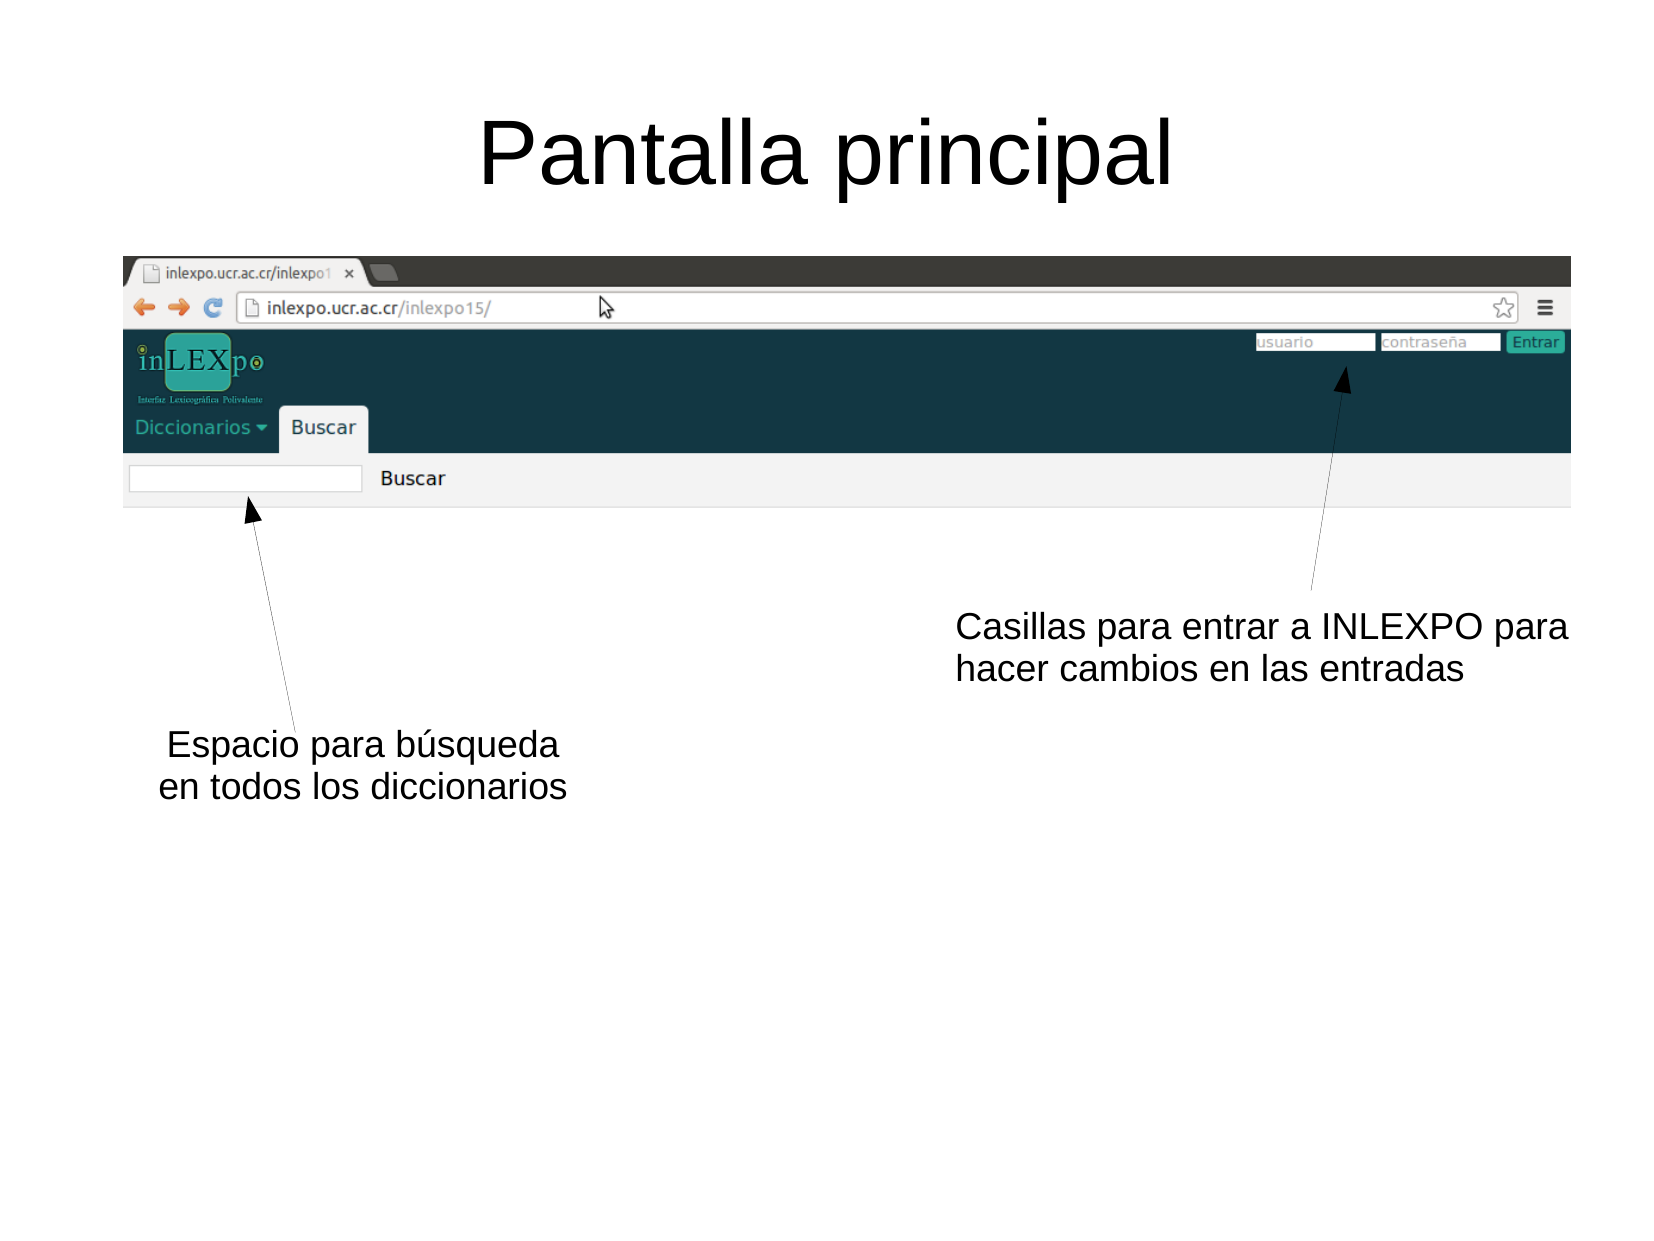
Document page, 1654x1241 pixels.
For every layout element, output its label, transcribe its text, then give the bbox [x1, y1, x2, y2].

text_box Espacio para búsqueda en todos los diccionarios [143, 715, 583, 815]
picture [123, 256, 1571, 970]
title Pantalla principal [82, 49, 1571, 257]
text_box Casillas para entrar a INLEXPO para hacer cambios en las entradas [940, 598, 1595, 697]
